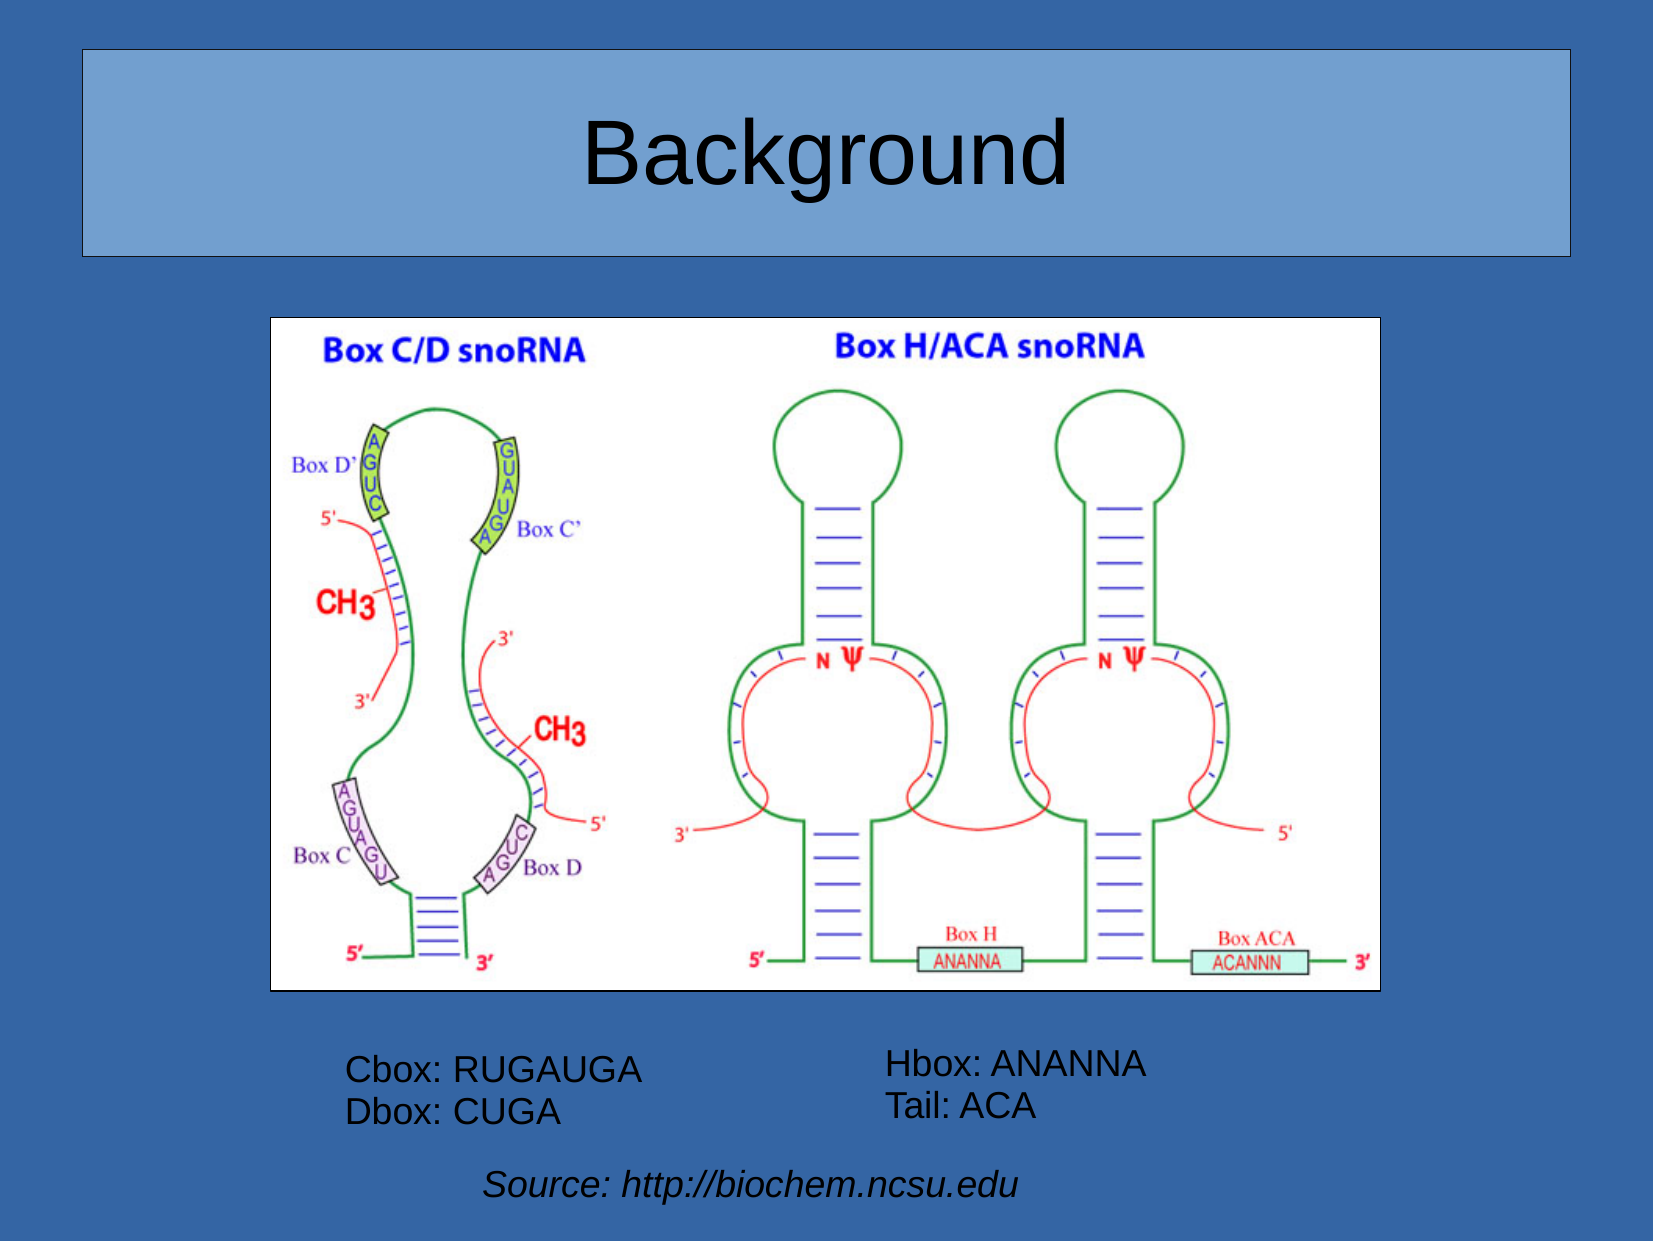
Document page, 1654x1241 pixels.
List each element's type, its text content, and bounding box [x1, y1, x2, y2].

text_box Cbox: RUGAUGA Dbox: CUGA [330, 1041, 676, 1141]
title Background [82, 49, 1571, 257]
text_box Hbox: ANANNA Tail: ACA [870, 1035, 1171, 1156]
picture [271, 318, 1381, 991]
text_box Source: http://biochem.ncsu.edu [467, 1156, 1098, 1214]
